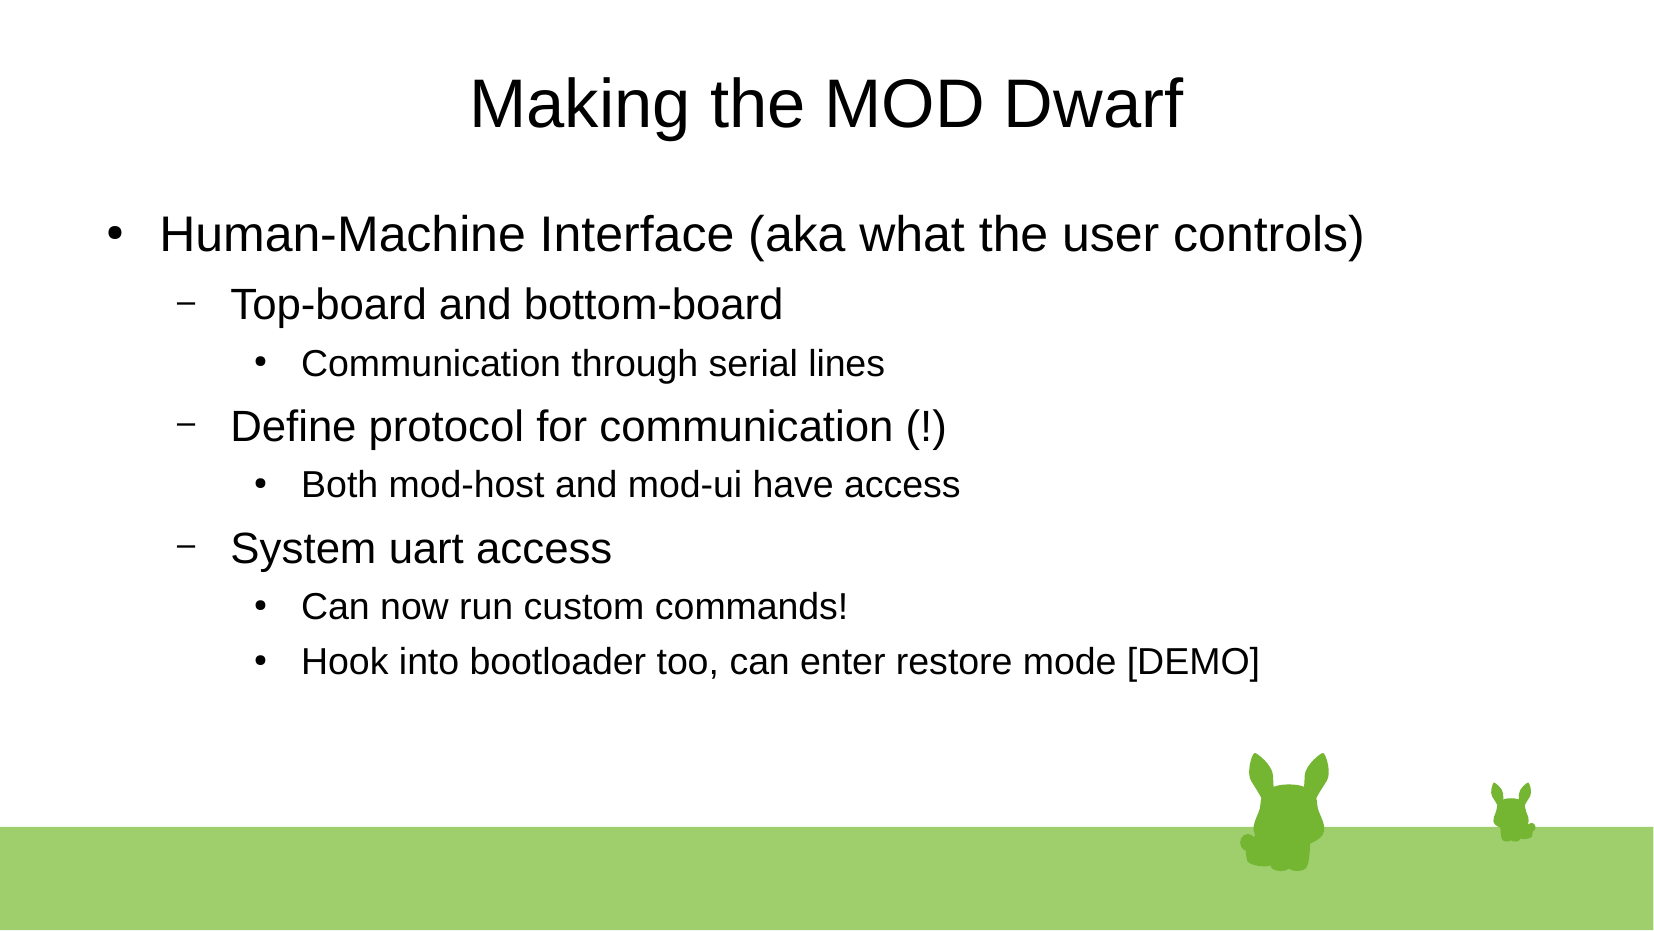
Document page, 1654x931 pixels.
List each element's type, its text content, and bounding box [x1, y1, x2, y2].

list Human-Machine Interface (aka what the user controls) Top-board and bottom-board Communication through serial lines Define protocol for communication (!) Both mod-host and mod-ui have access System uart access Can now run custom commands! Hook into bootloader too, can enter restore mode [DEMO] [88, 206, 1565, 739]
title Making the MOD Dwarf [88, 29, 1565, 178]
